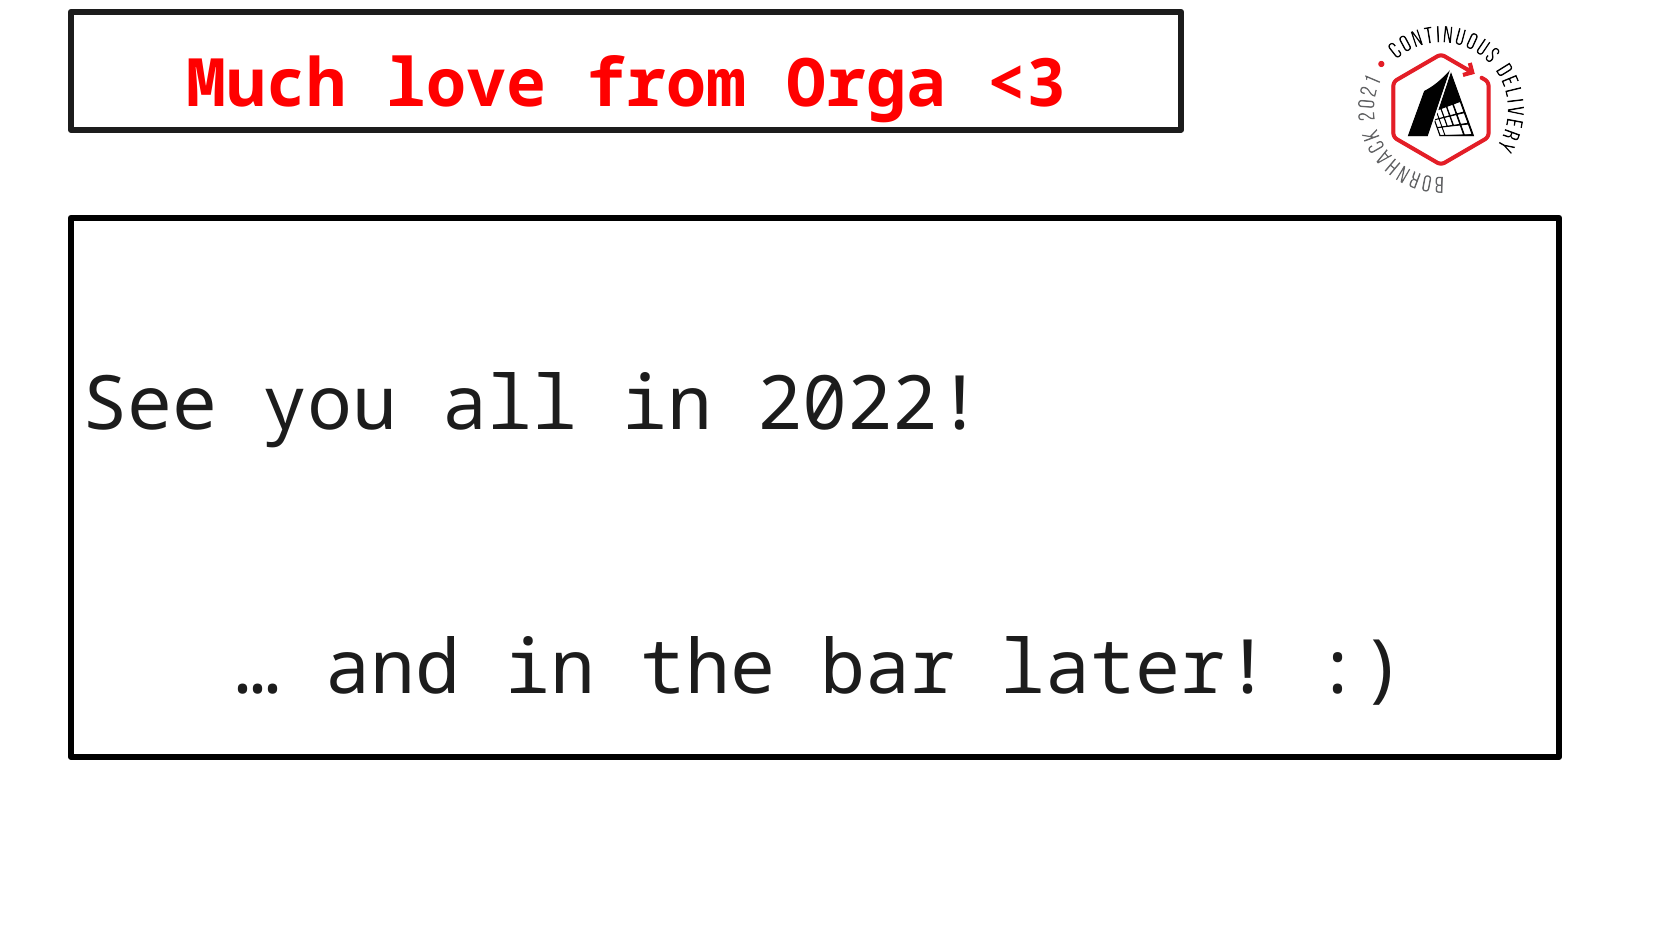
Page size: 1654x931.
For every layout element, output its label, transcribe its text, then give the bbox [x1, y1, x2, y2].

subtitle See you all in 2022! … and in the bar later! :) [70, 217, 1560, 758]
picture [1358, 26, 1524, 193]
title Much love from Orga <3 [70, 11, 1182, 130]
